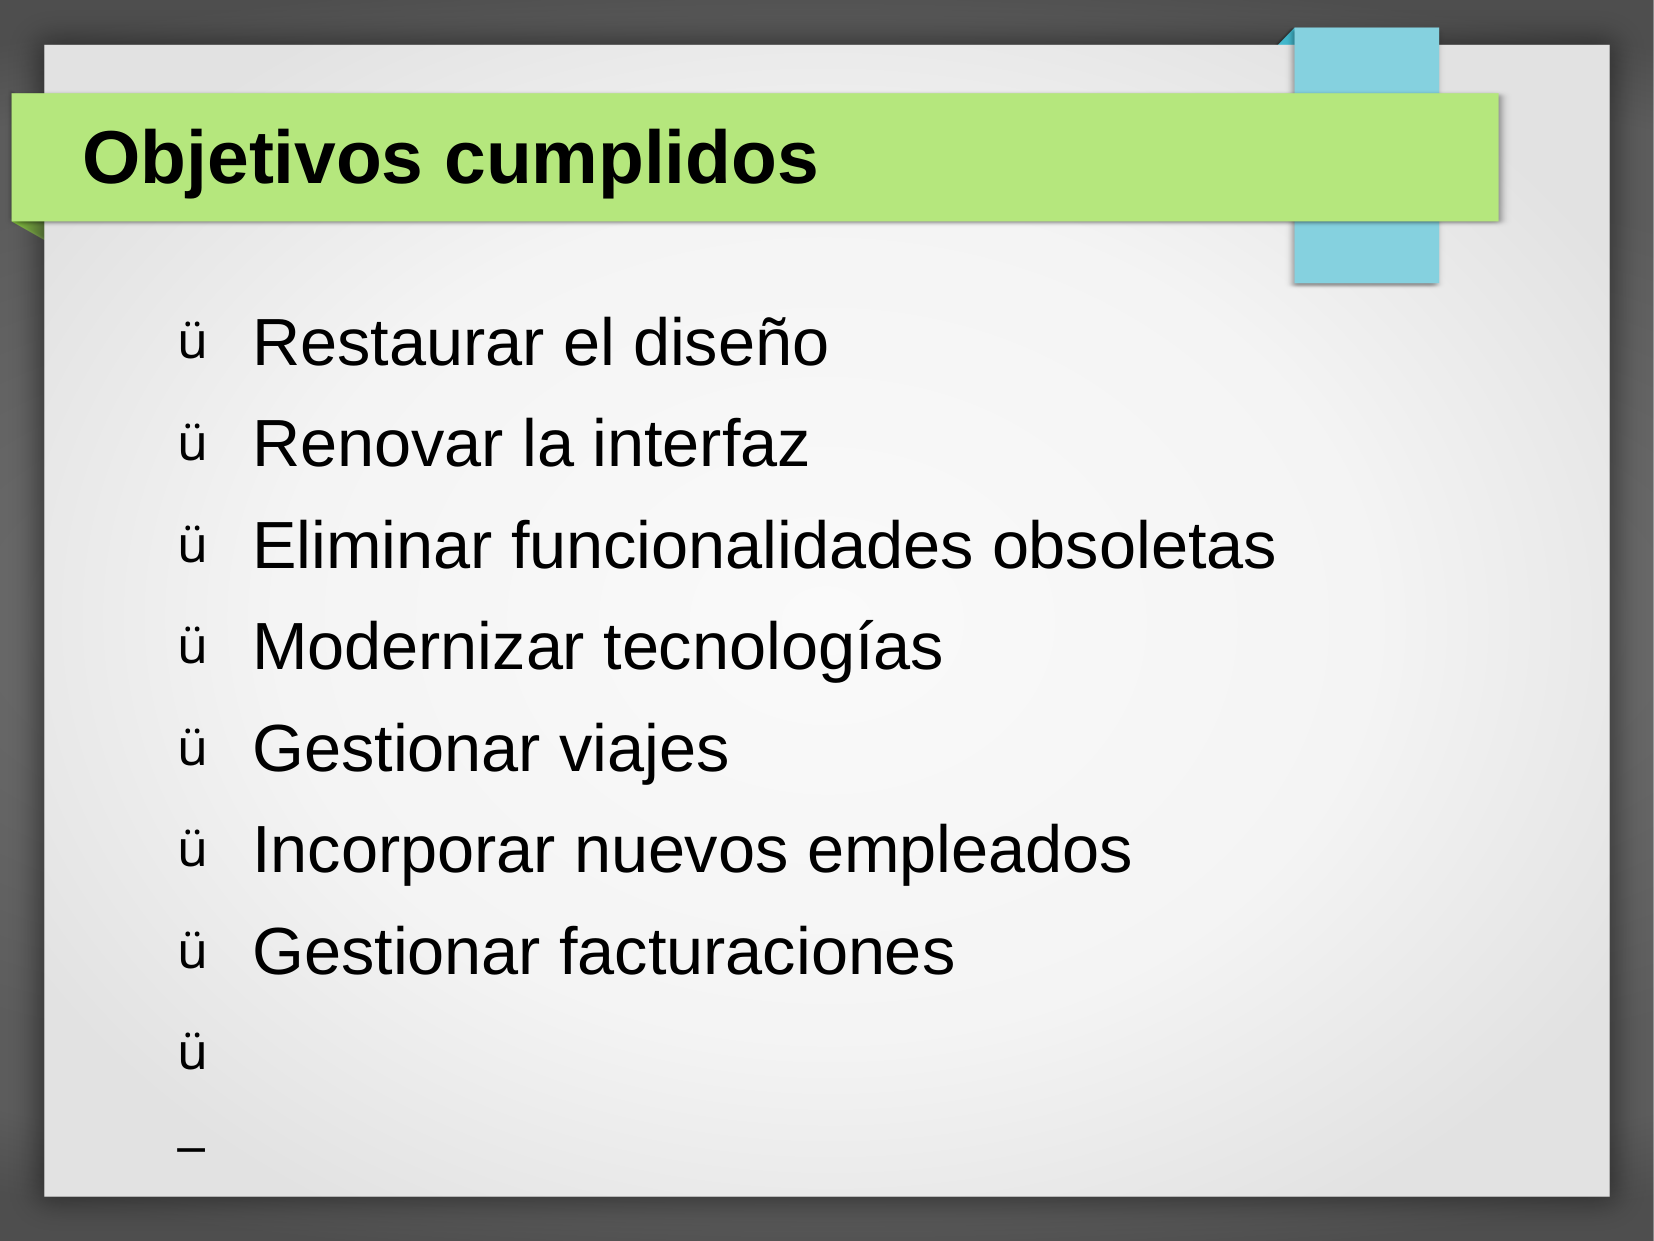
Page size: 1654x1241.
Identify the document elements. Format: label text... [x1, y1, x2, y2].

title Objetivos cumplidos [82, 94, 1264, 213]
list Restaurar el diseño Renovar la interfaz Eliminar funcionalidades obsoletas Modernizar tecnologías Gestionar viajes Incorporar nuevos empleados Gestionar facturaciones [177, 307, 1477, 1004]
